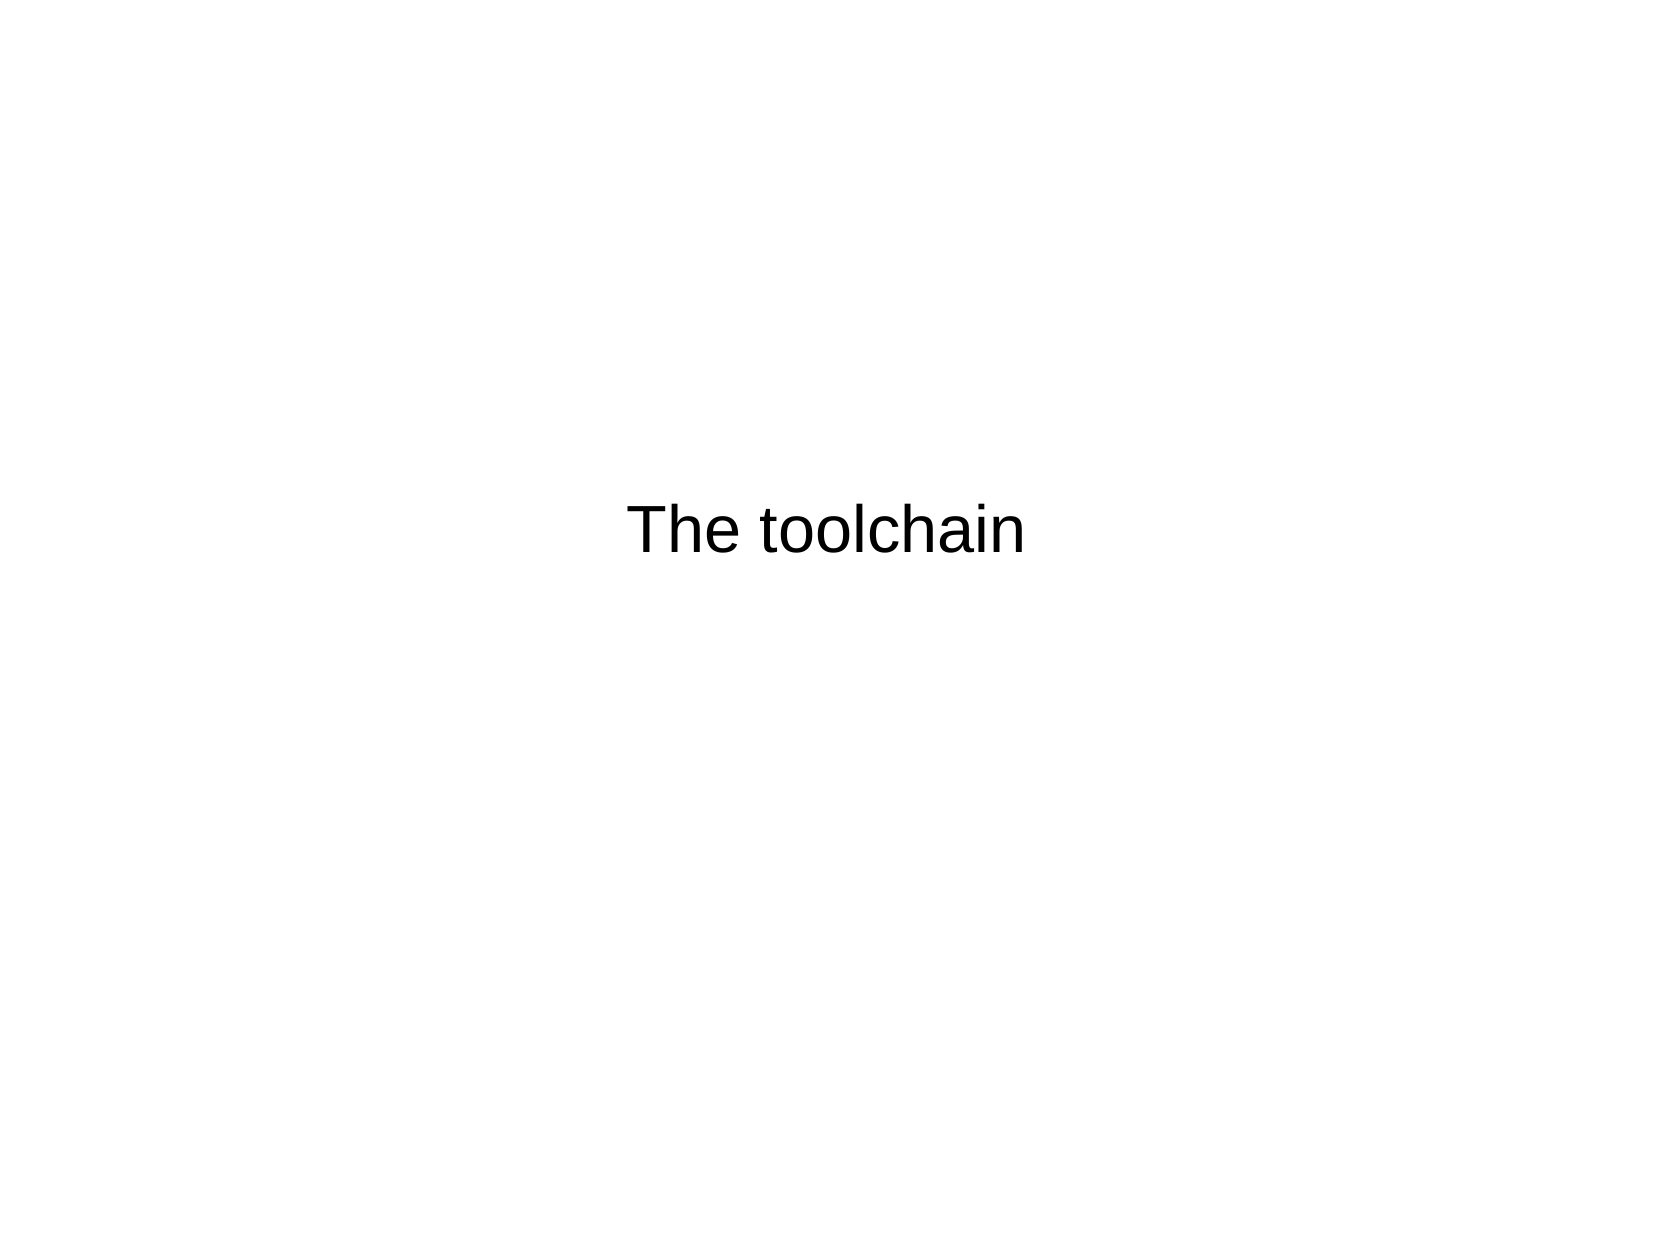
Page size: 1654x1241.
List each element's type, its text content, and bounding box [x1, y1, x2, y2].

subtitle The toolchain [82, 49, 1571, 1010]
